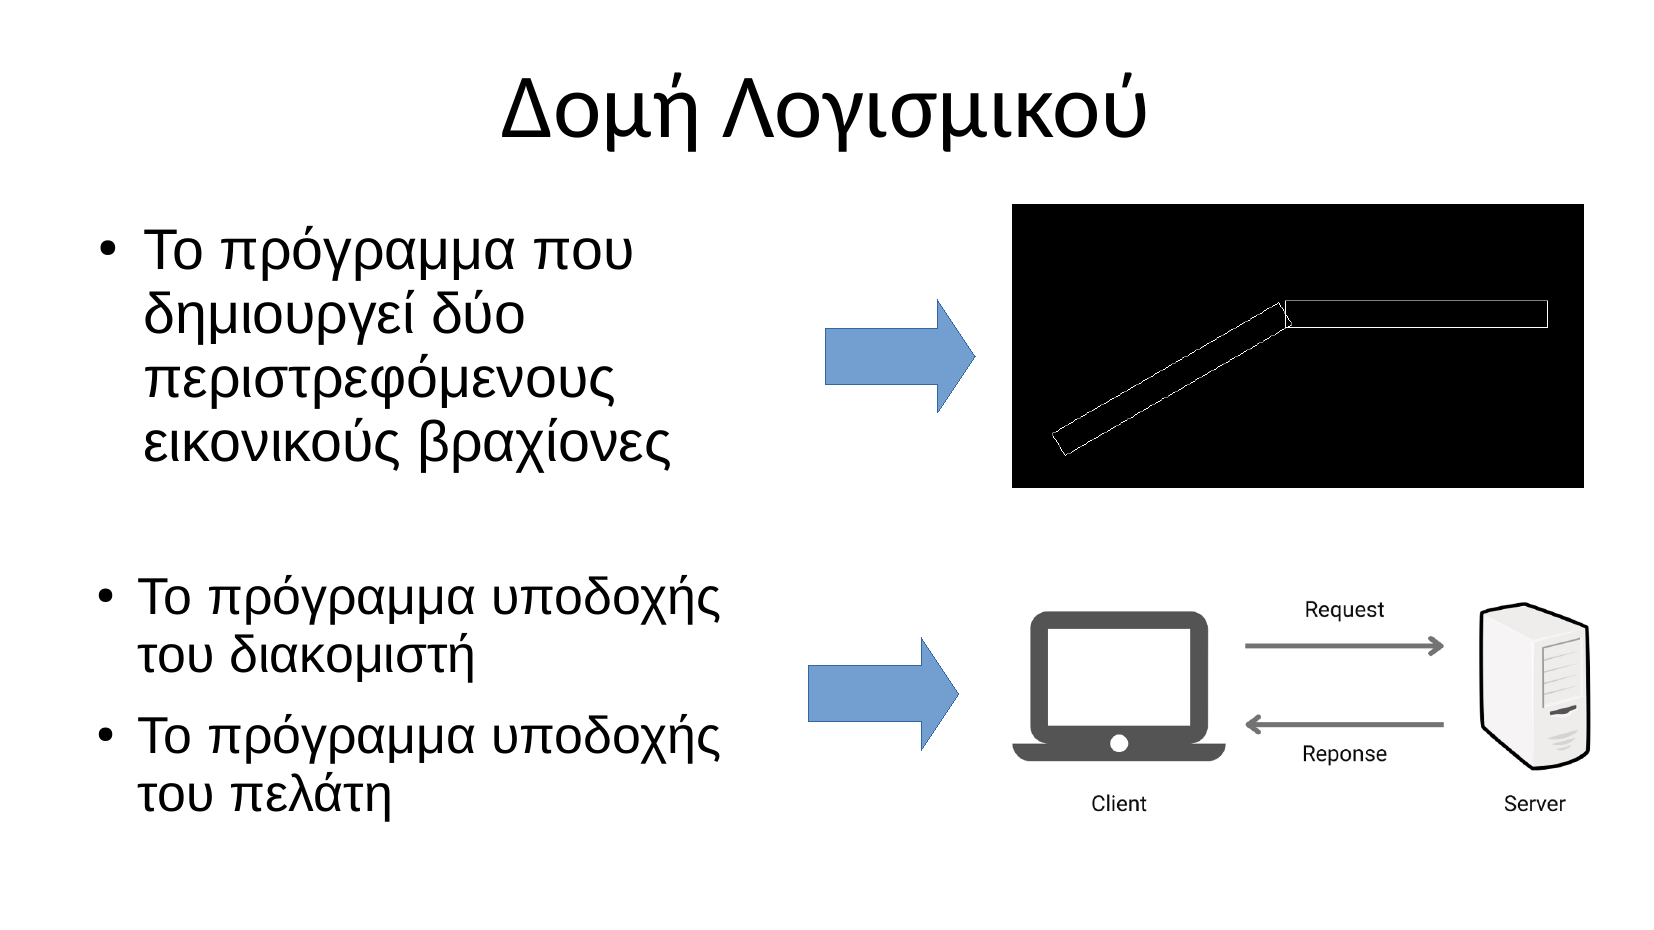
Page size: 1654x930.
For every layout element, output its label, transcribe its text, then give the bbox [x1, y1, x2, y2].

picture [1012, 204, 1584, 488]
text_box [825, 299, 976, 413]
picture [975, 524, 1636, 892]
list Το πρόγραμμα που δημιουργεί δύο περιστρεφόμενους εικονικούς βραχίονες [82, 217, 809, 475]
text_box [808, 637, 959, 751]
list Το πρόγραμμα υποδοχής του διακομιστή Το πρόγραμμα υποδοχής του πελάτη [82, 567, 809, 826]
title Δομή Λογισμικού [82, 37, 1571, 193]
